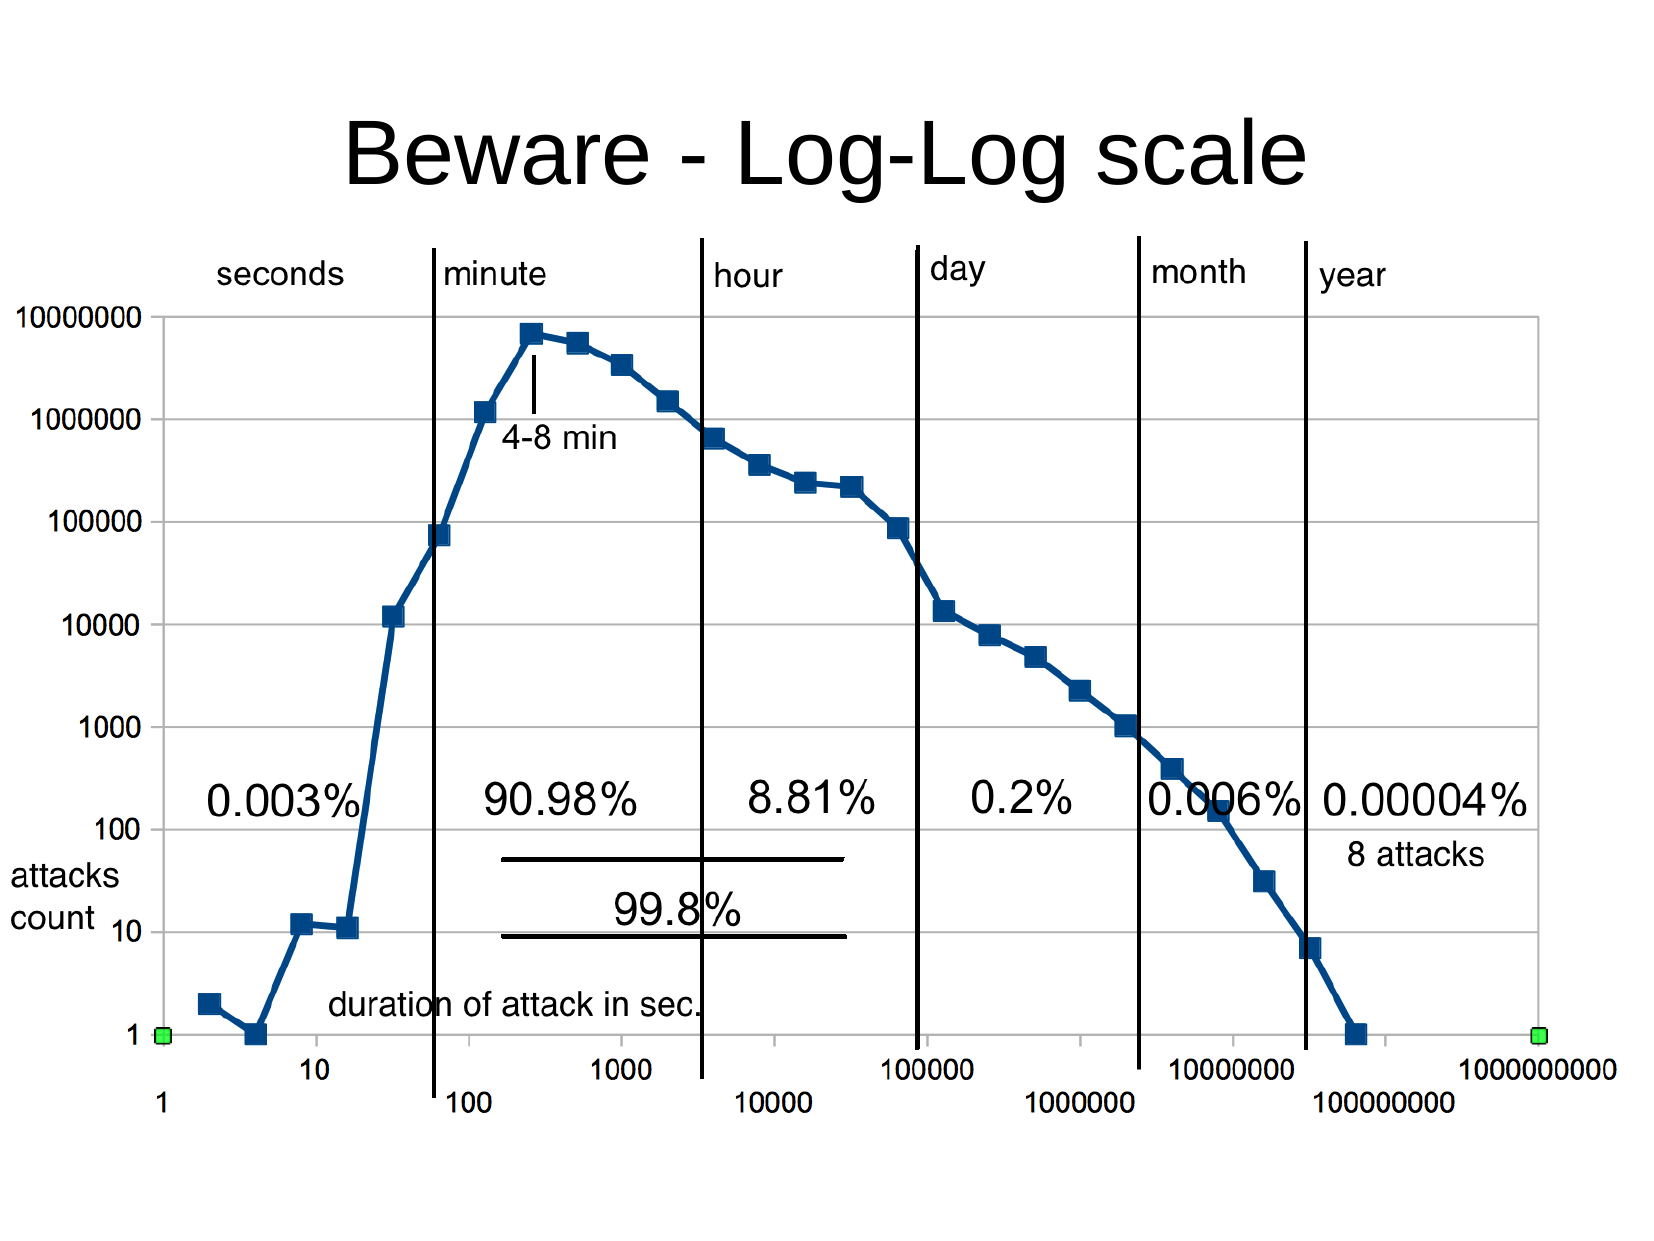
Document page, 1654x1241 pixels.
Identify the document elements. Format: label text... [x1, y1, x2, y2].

picture [0, 230, 1654, 1146]
title Beware - Log-Log scale [82, 49, 1571, 257]
